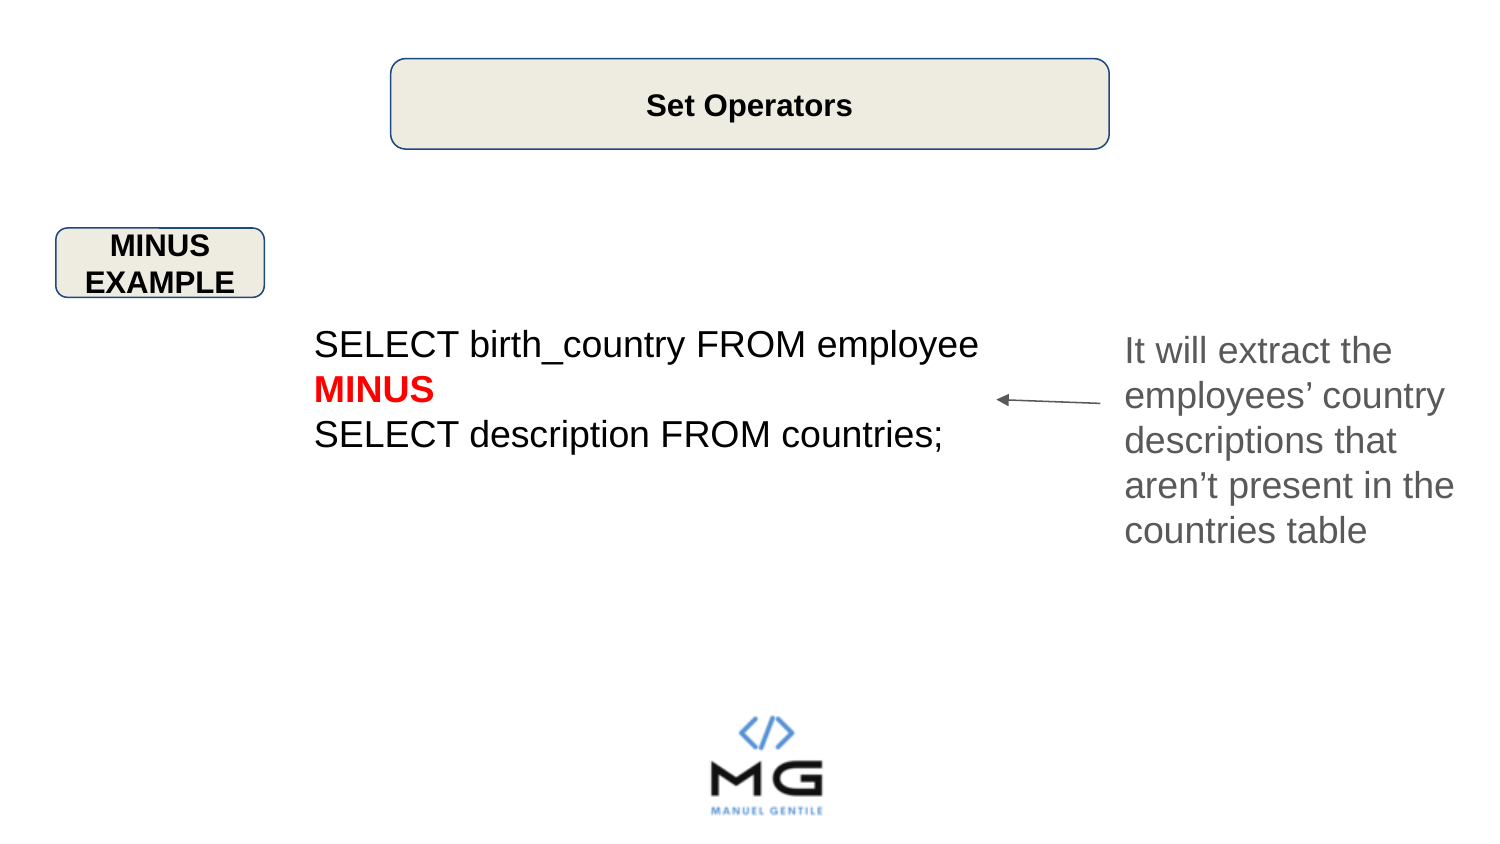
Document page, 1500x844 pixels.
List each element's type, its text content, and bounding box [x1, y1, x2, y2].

text_box It will extract the employees’ country descriptions that aren’t present in the countries table [1109, 310, 1478, 454]
picture [688, 687, 846, 844]
text_box SELECT birth_country FROM employee MINUS SELECT description FROM countries; [298, 305, 1066, 473]
text_box MINUS EXAMPLE [55, 227, 265, 298]
text_box Set Operators [390, 58, 1110, 150]
